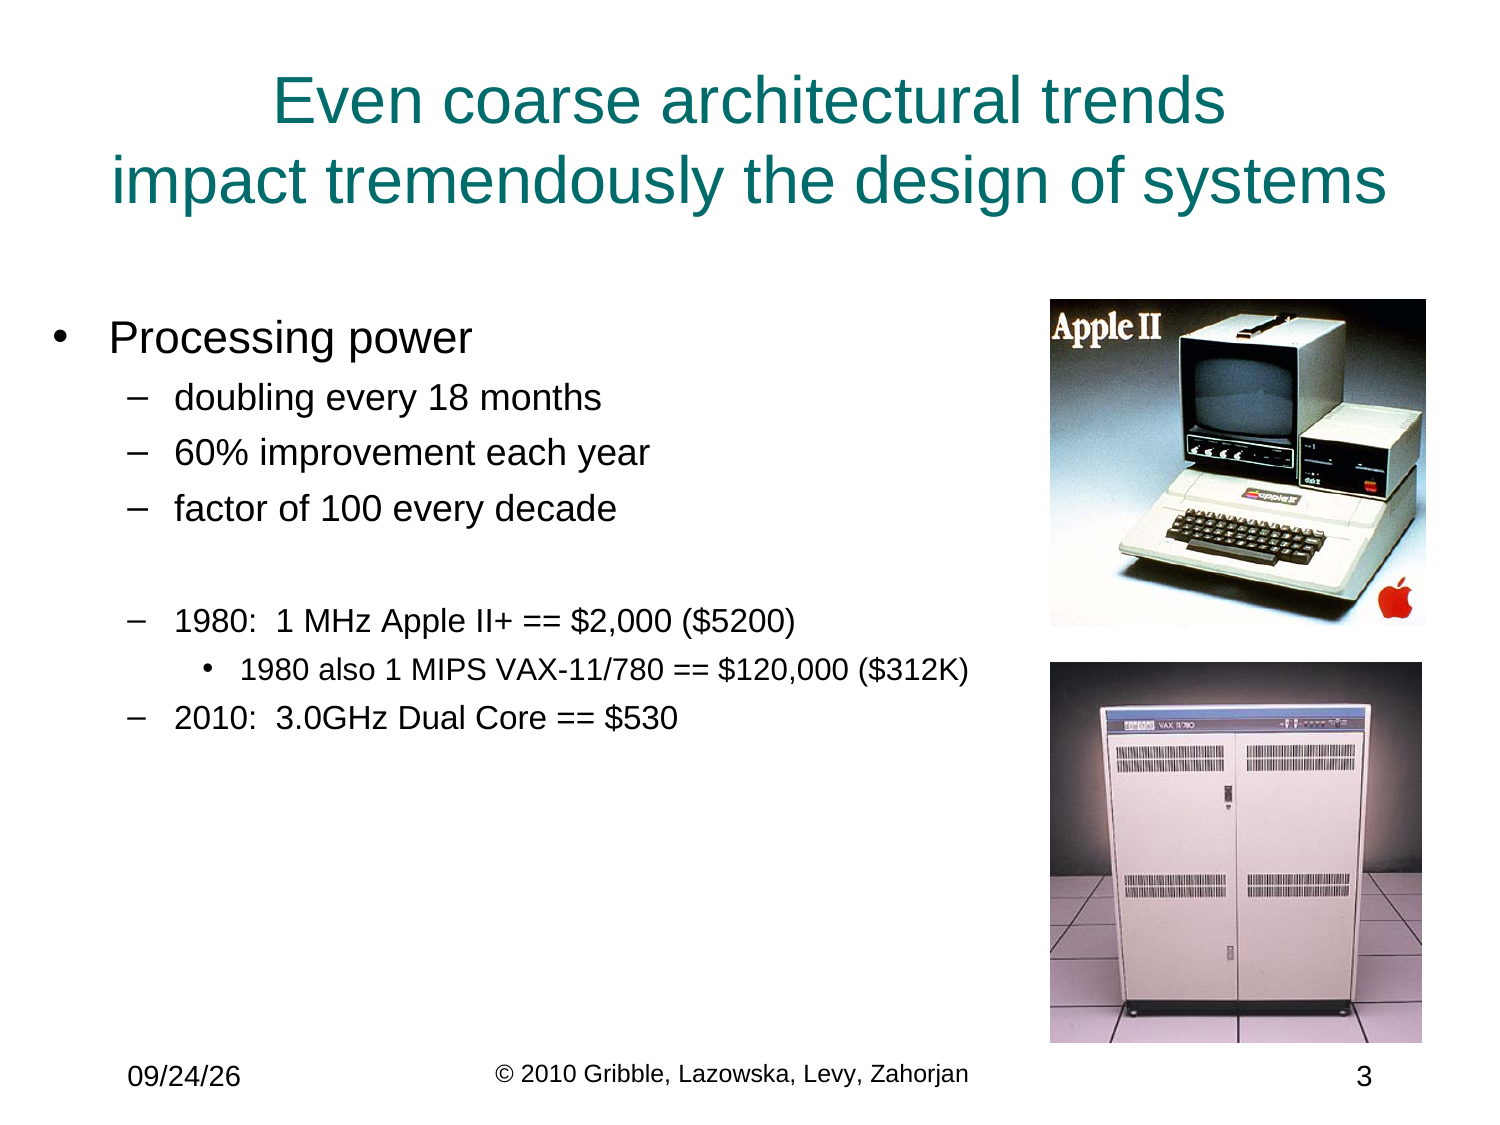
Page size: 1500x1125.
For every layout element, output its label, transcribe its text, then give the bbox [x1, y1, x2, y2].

picture [1050, 662, 1422, 1043]
picture [1050, 299, 1426, 626]
title Even coarse architectural trends impact tremendously the design of systems [0, 37, 1500, 225]
list Processing power doubling every 18 months 60% improvement each year factor of 100 every decade 1980: 1 MHz Apple II+ == $2,000 ($5200) 1980 also 1 MIPS VAX-11/780 == $120,000 ($312K) 2010: 3.0GHz Dual Core == $530 [37, 299, 1026, 1025]
